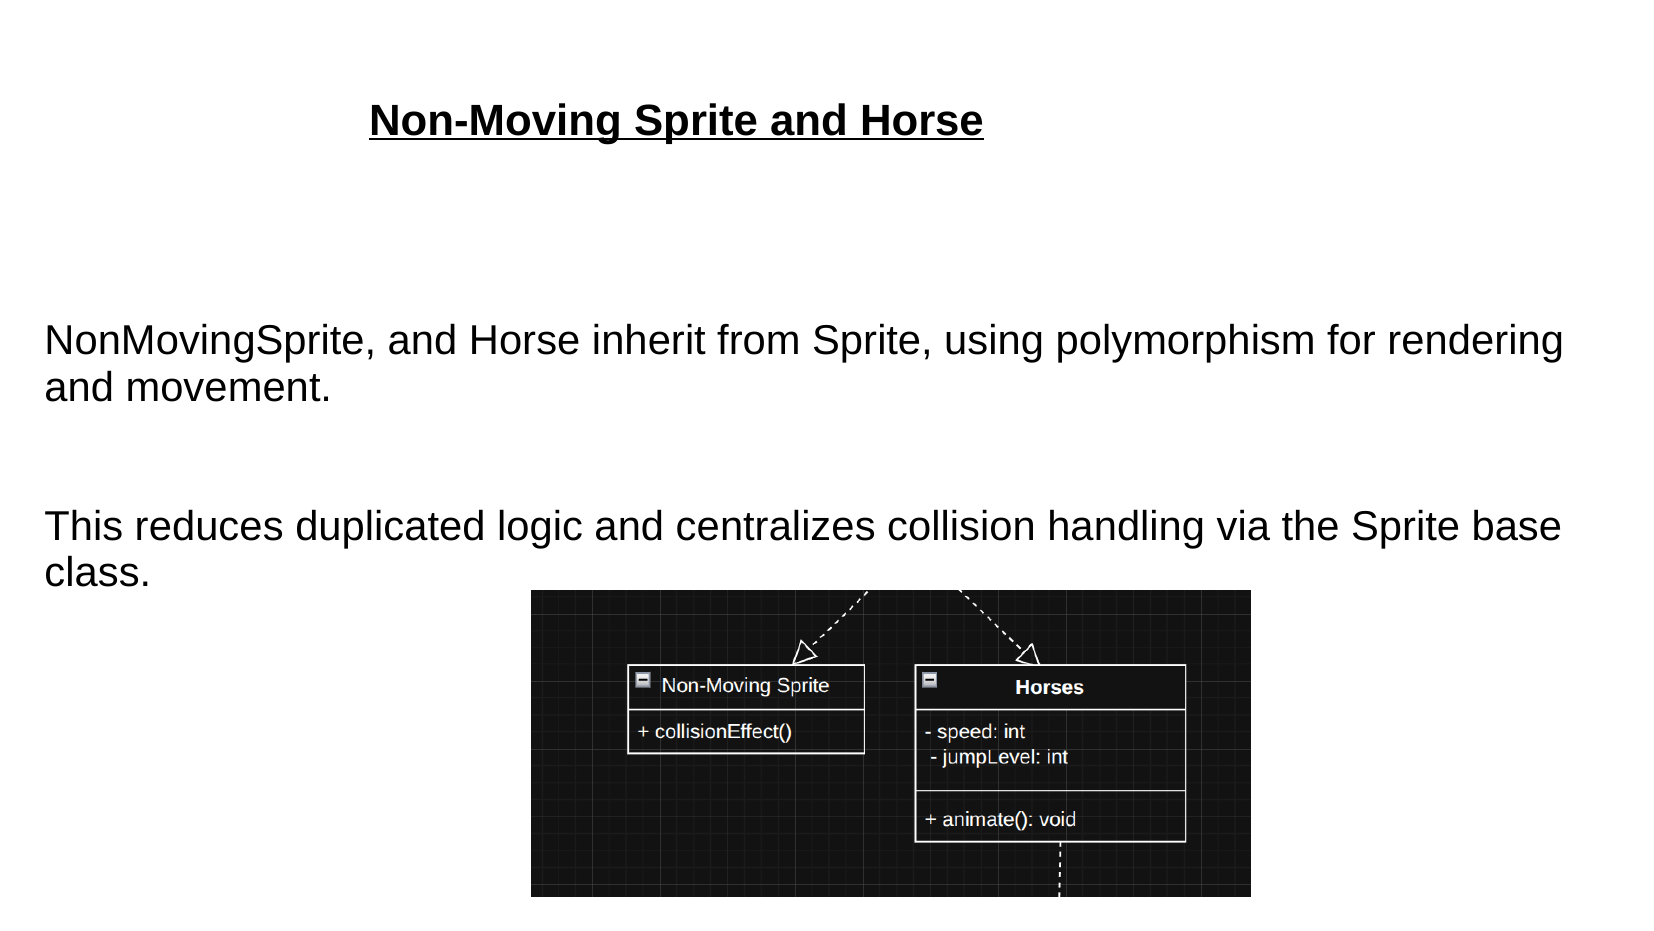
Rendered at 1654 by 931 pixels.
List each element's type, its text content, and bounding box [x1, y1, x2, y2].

text_box Non-Moving Sprite and Horse [354, 88, 1270, 178]
text_box NonMovingSprite, and Horse inherit from Sprite, using polymorphism for rendering and movement. This reduces duplicated logic and centralizes collision handling via the Sprite base class. [29, 309, 1595, 709]
picture [531, 590, 1251, 897]
